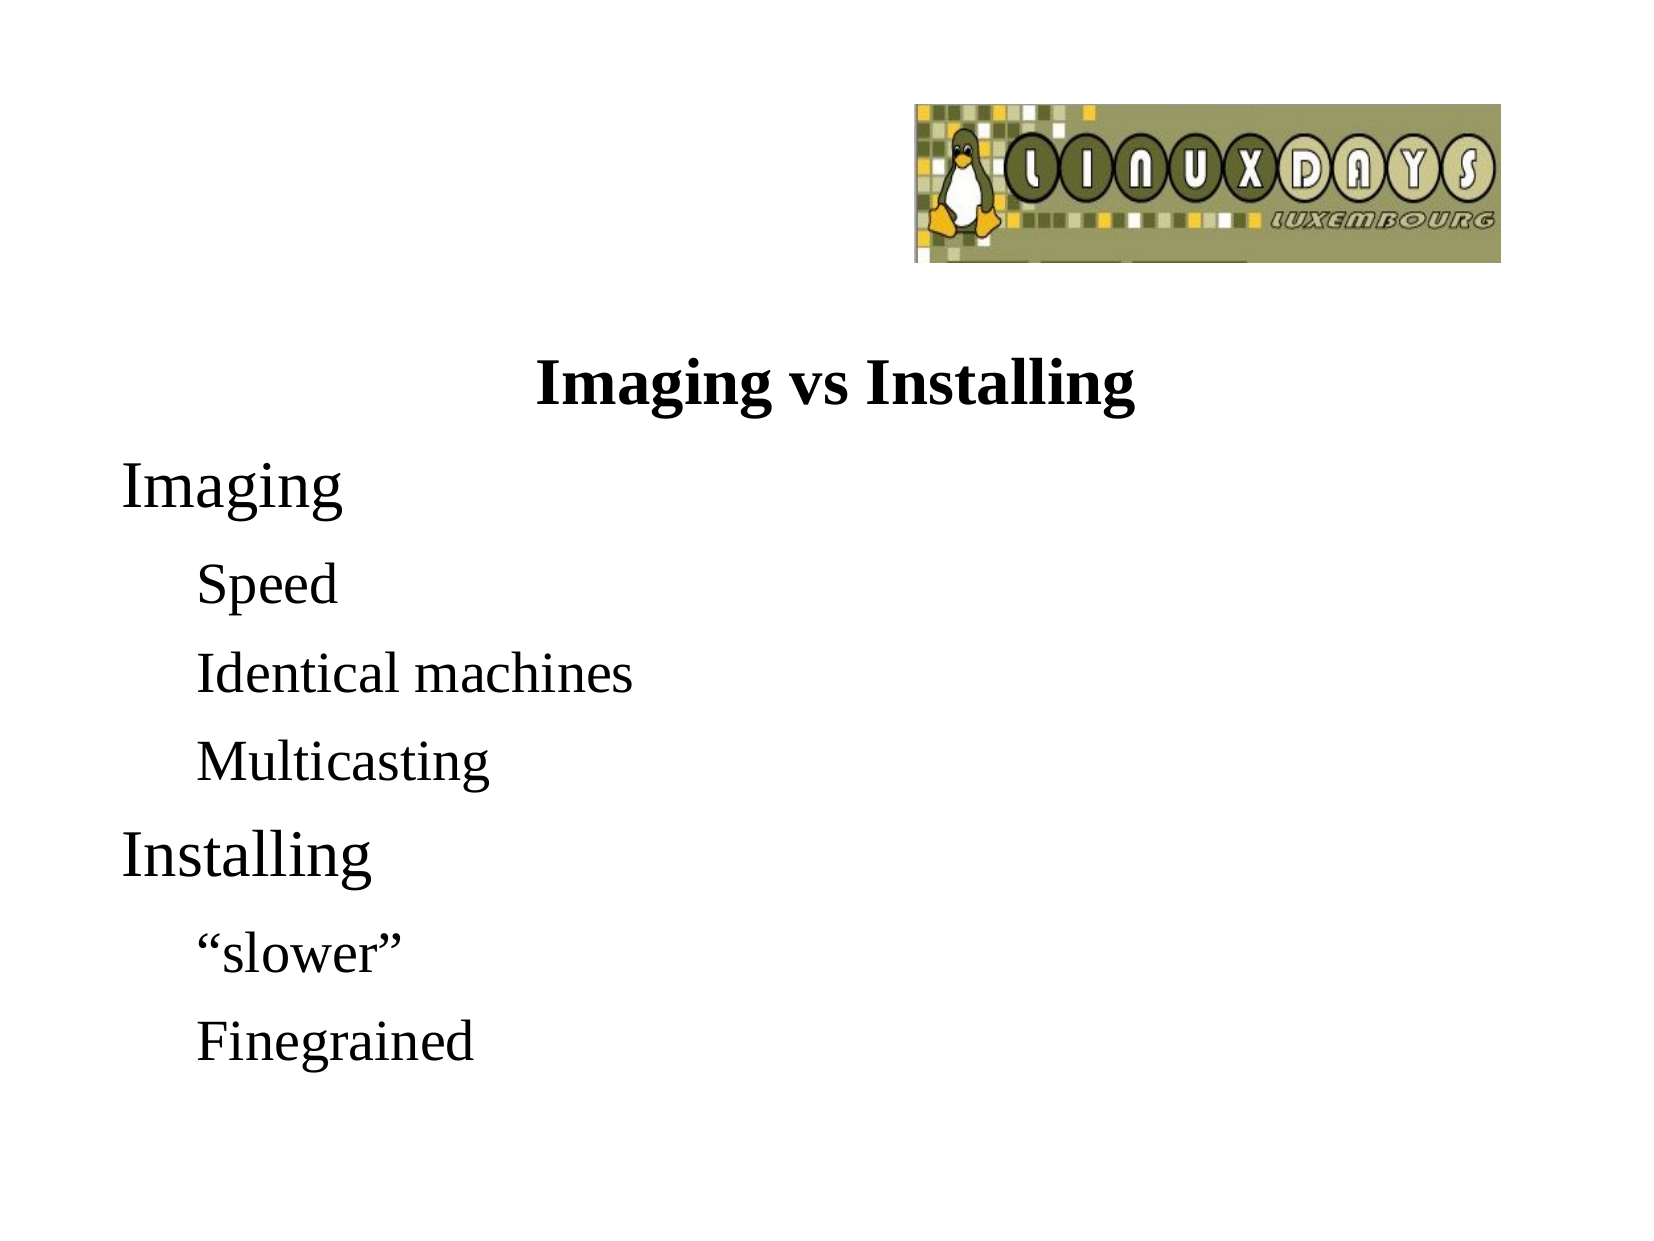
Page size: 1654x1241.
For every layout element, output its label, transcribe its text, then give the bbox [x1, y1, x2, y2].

picture [914, 104, 1501, 263]
list Imaging vs Installing Imaging Speed Identical machines Multicasting Installing “slower” Finegrained [121, 344, 1534, 1241]
